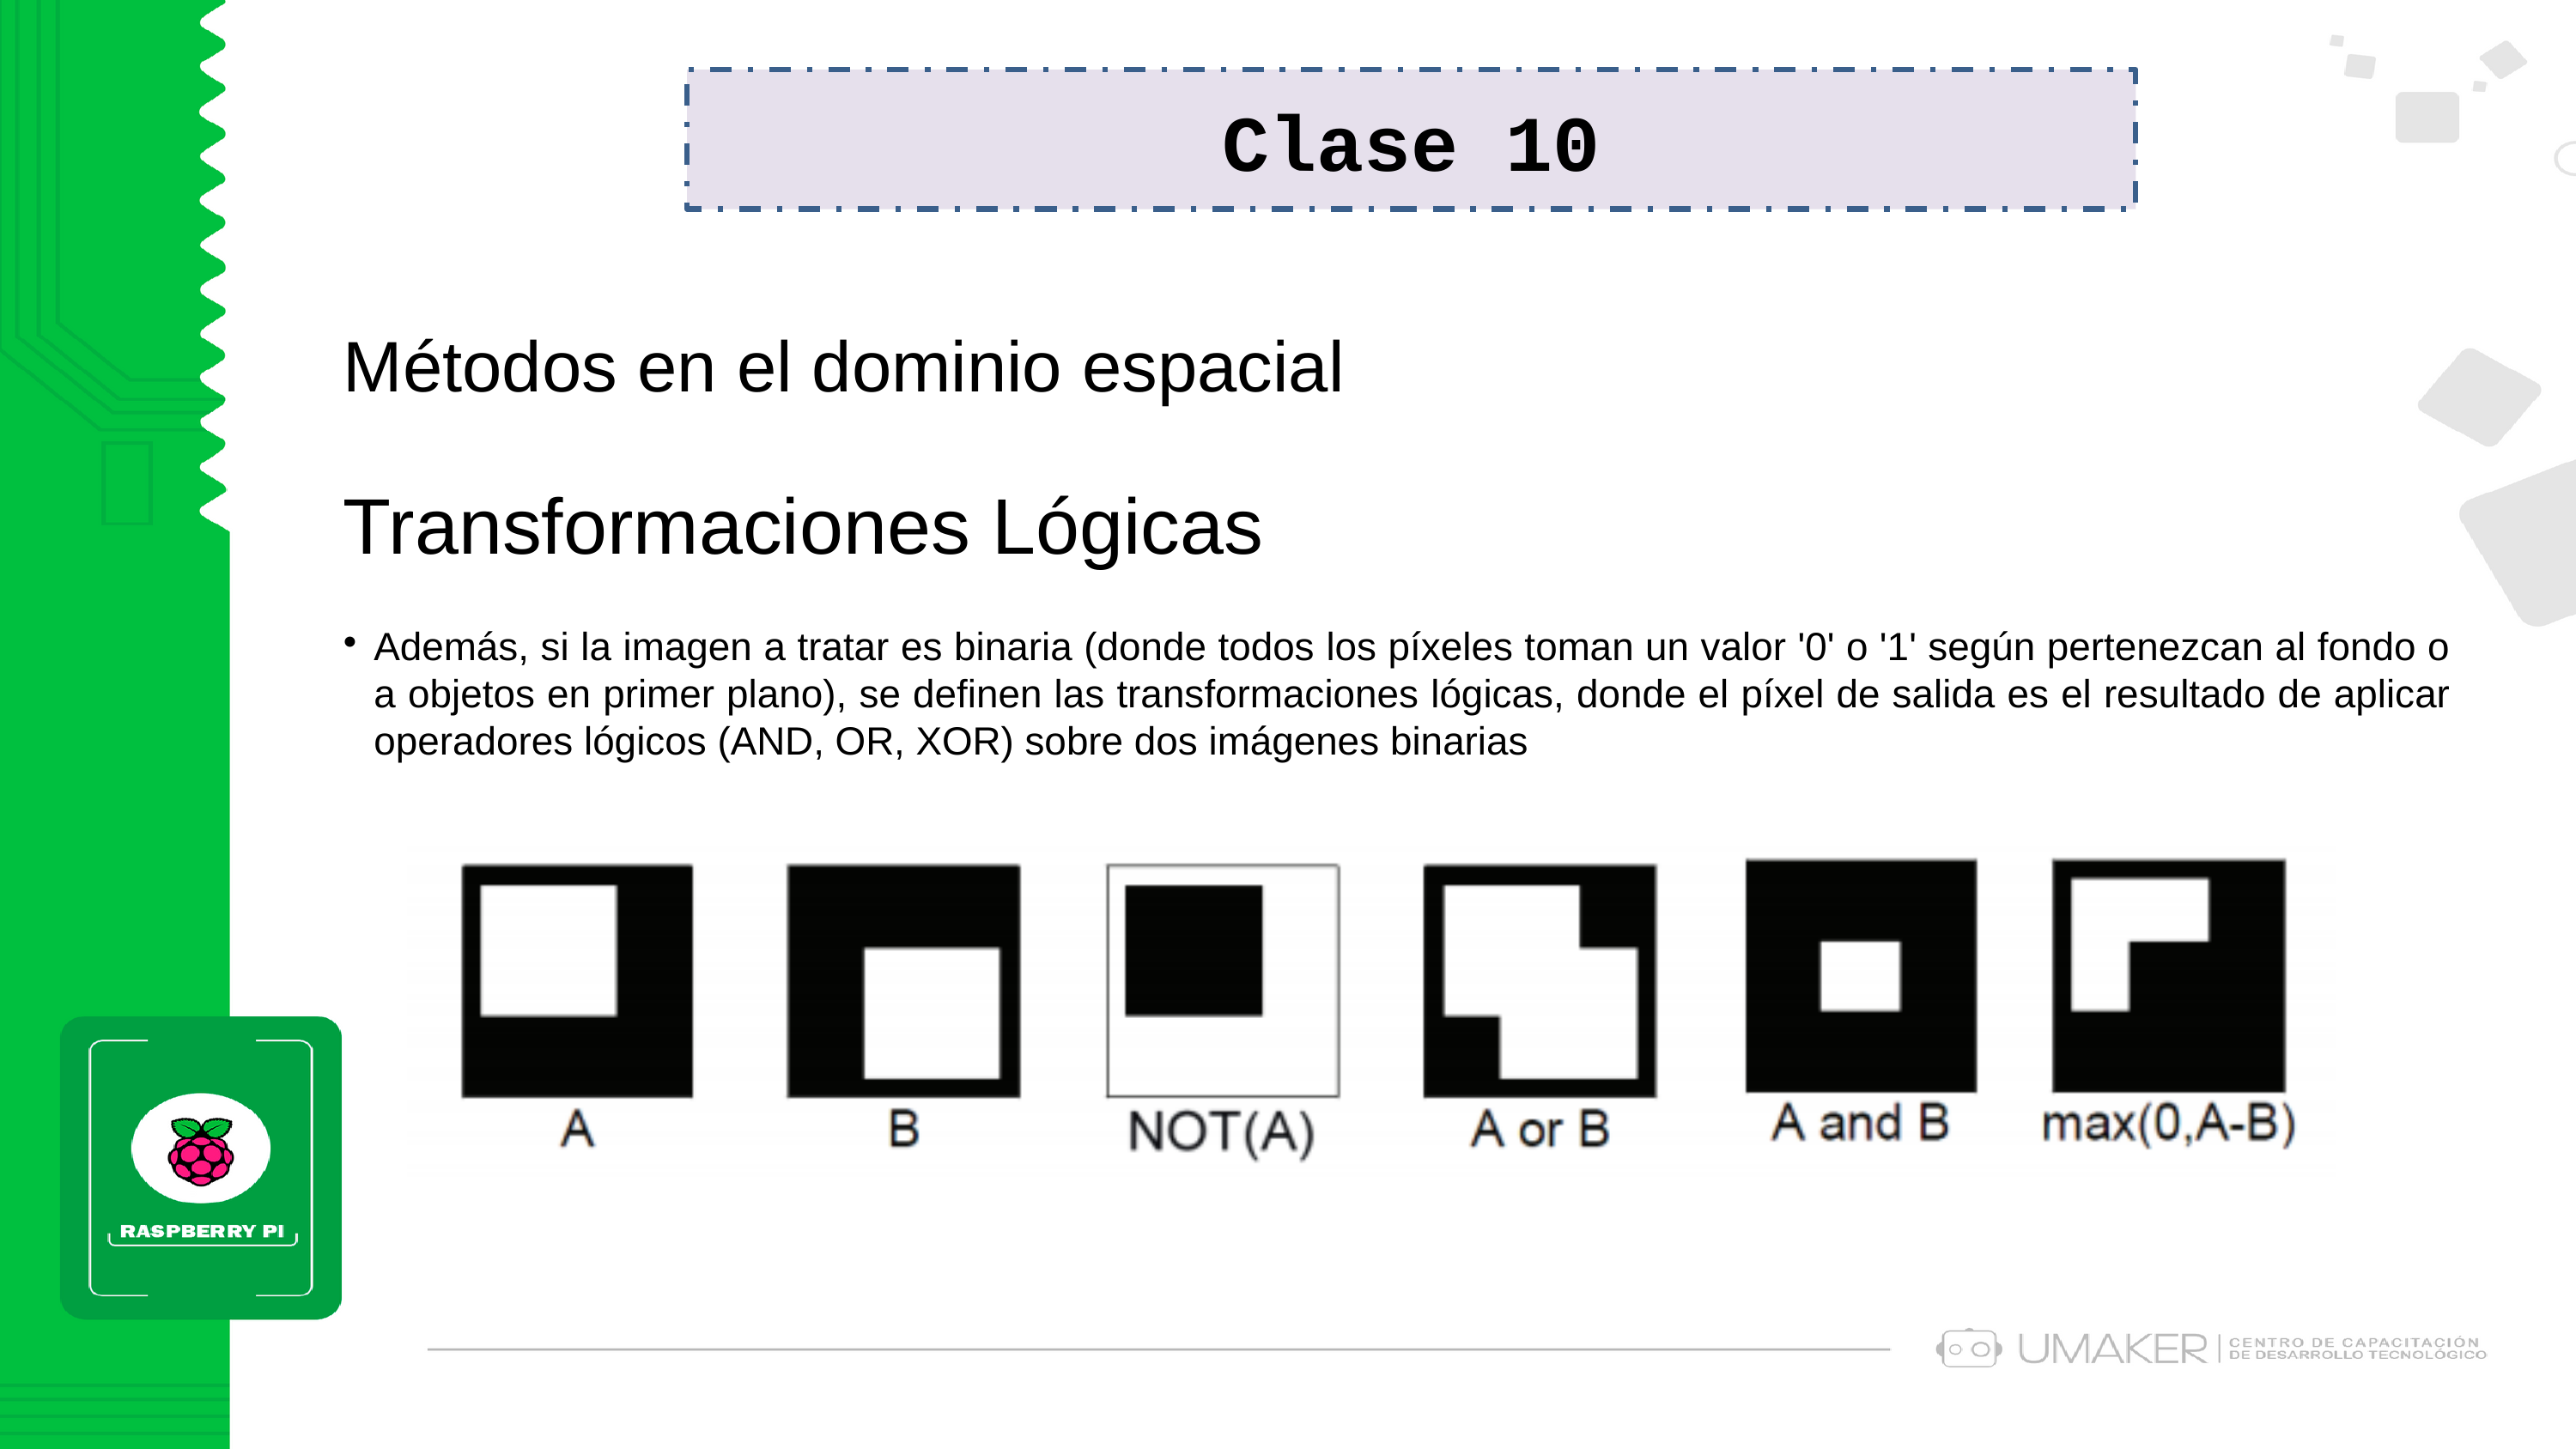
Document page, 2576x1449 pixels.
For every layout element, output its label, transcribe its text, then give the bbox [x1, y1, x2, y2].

text_box Clase 10 [687, 70, 2136, 209]
picture [0, 0, 2576, 1449]
text_box Métodos en el dominio espacial Transformaciones Lógicas Además, si la imagen a tratar es binaria (donde todos los píxeles toman un valor '0' o '1' según pertenezcan al fondo o a objetos en primer plano), se definen las transformaciones lógicas, donde el píxel de salida es el resultado de aplicar operadores lógicos (AND, OR, XOR) sobre dos imágenes binarias [331, 314, 2465, 1207]
